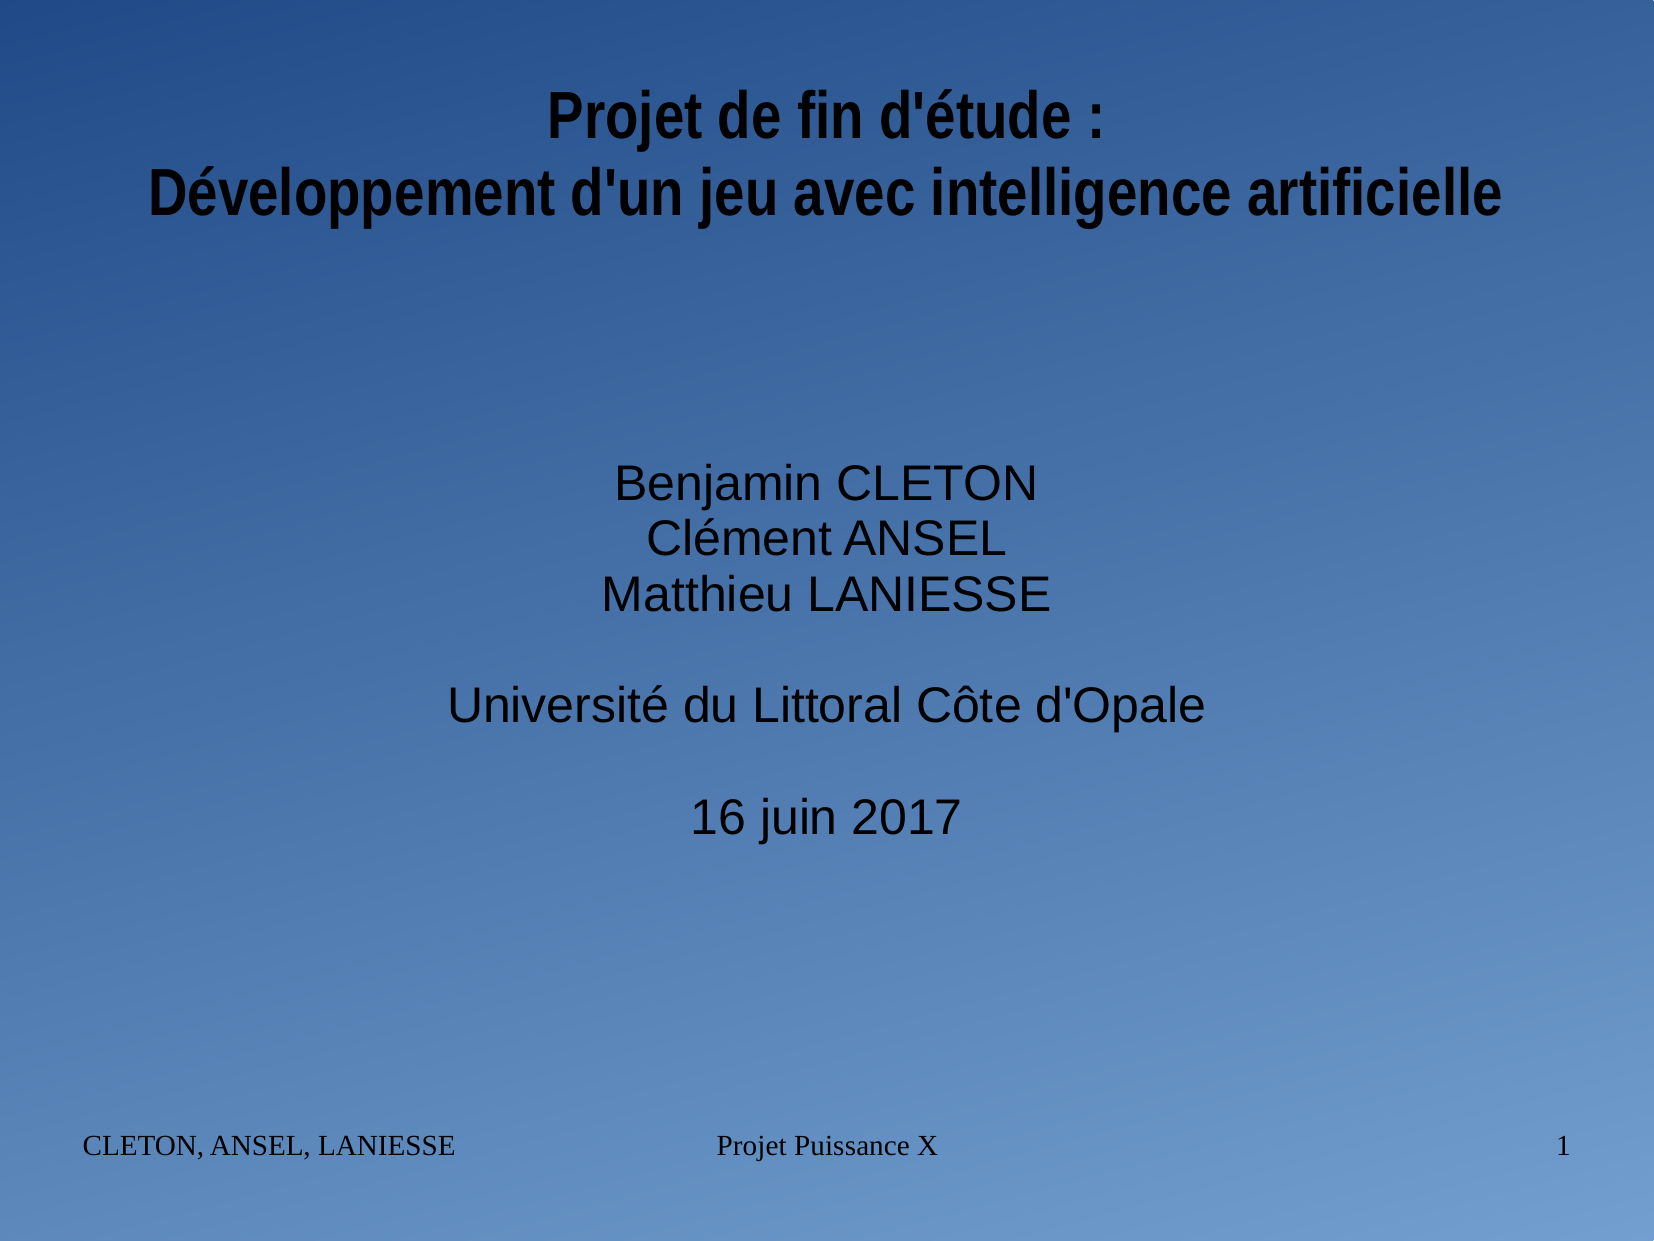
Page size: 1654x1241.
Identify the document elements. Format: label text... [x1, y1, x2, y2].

title Projet de fin d'étude : Développement d'un jeu avec intelligence artificielle [82, 49, 1571, 257]
subtitle Benjamin CLETON Clément ANSEL Matthieu LANIESSE Université du Littoral Côte d'Opale 16 juin 2017 [82, 290, 1571, 1010]
